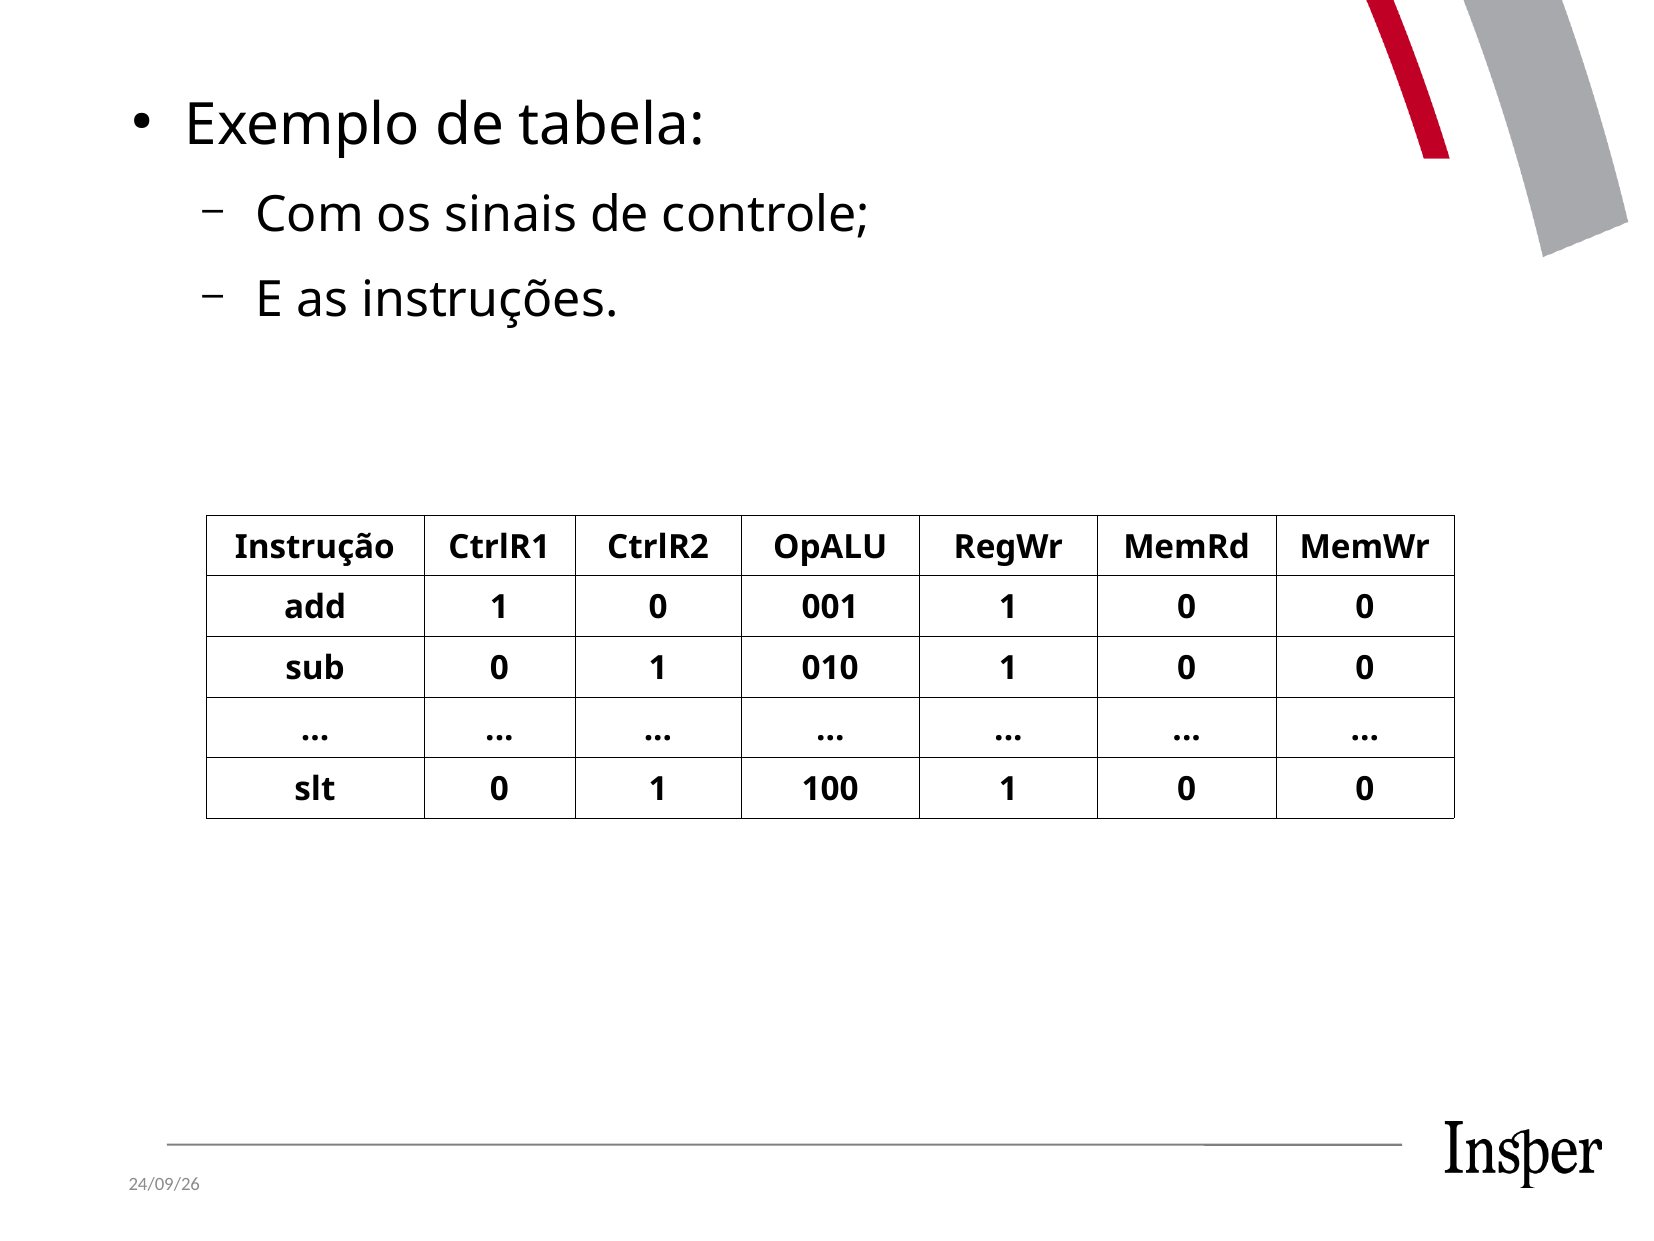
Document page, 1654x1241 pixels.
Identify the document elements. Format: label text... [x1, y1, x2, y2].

table_cell 0 [576, 576, 741, 636]
table_header RegWr [920, 516, 1097, 575]
table_cell 1 [920, 576, 1097, 636]
table_cell ... [425, 698, 575, 757]
table_header CtrlR2 [576, 516, 741, 575]
table_cell 1 [576, 758, 741, 818]
table_header Instrução [207, 516, 424, 575]
table_cell 0 [1098, 637, 1276, 697]
table_cell ... [1277, 698, 1454, 757]
table_cell 0 [425, 758, 575, 818]
table_cell 0 [425, 637, 575, 697]
table_header MemRd [1098, 516, 1276, 575]
table_cell 0 [1277, 637, 1454, 697]
table_header OpALU [742, 516, 919, 575]
table_cell add [207, 576, 424, 636]
table_cell 1 [576, 637, 741, 697]
table_cell ... [576, 698, 741, 757]
list Exemplo de tabela: Com os sinais de controle; E as instruções. [113, 94, 1540, 1117]
table_cell 0 [1277, 758, 1454, 818]
table_cell 001 [742, 576, 919, 636]
table_cell 1 [425, 576, 575, 636]
table_cell 0 [1098, 576, 1276, 636]
table_cell 0 [1098, 758, 1276, 818]
table_header CtrlR1 [425, 516, 575, 575]
table_cell 1 [920, 637, 1097, 697]
table_cell ... [1098, 698, 1276, 757]
table_cell 010 [742, 637, 919, 697]
table_cell ... [920, 698, 1097, 757]
table_cell 0 [1277, 576, 1454, 636]
table_cell 1 [920, 758, 1097, 818]
table_cell slt [207, 758, 424, 818]
table_cell … [742, 698, 919, 757]
table_cell 100 [742, 758, 919, 818]
table_header MemWr [1277, 516, 1454, 575]
table_cell sub [207, 637, 424, 697]
table_cell … [207, 698, 424, 757]
